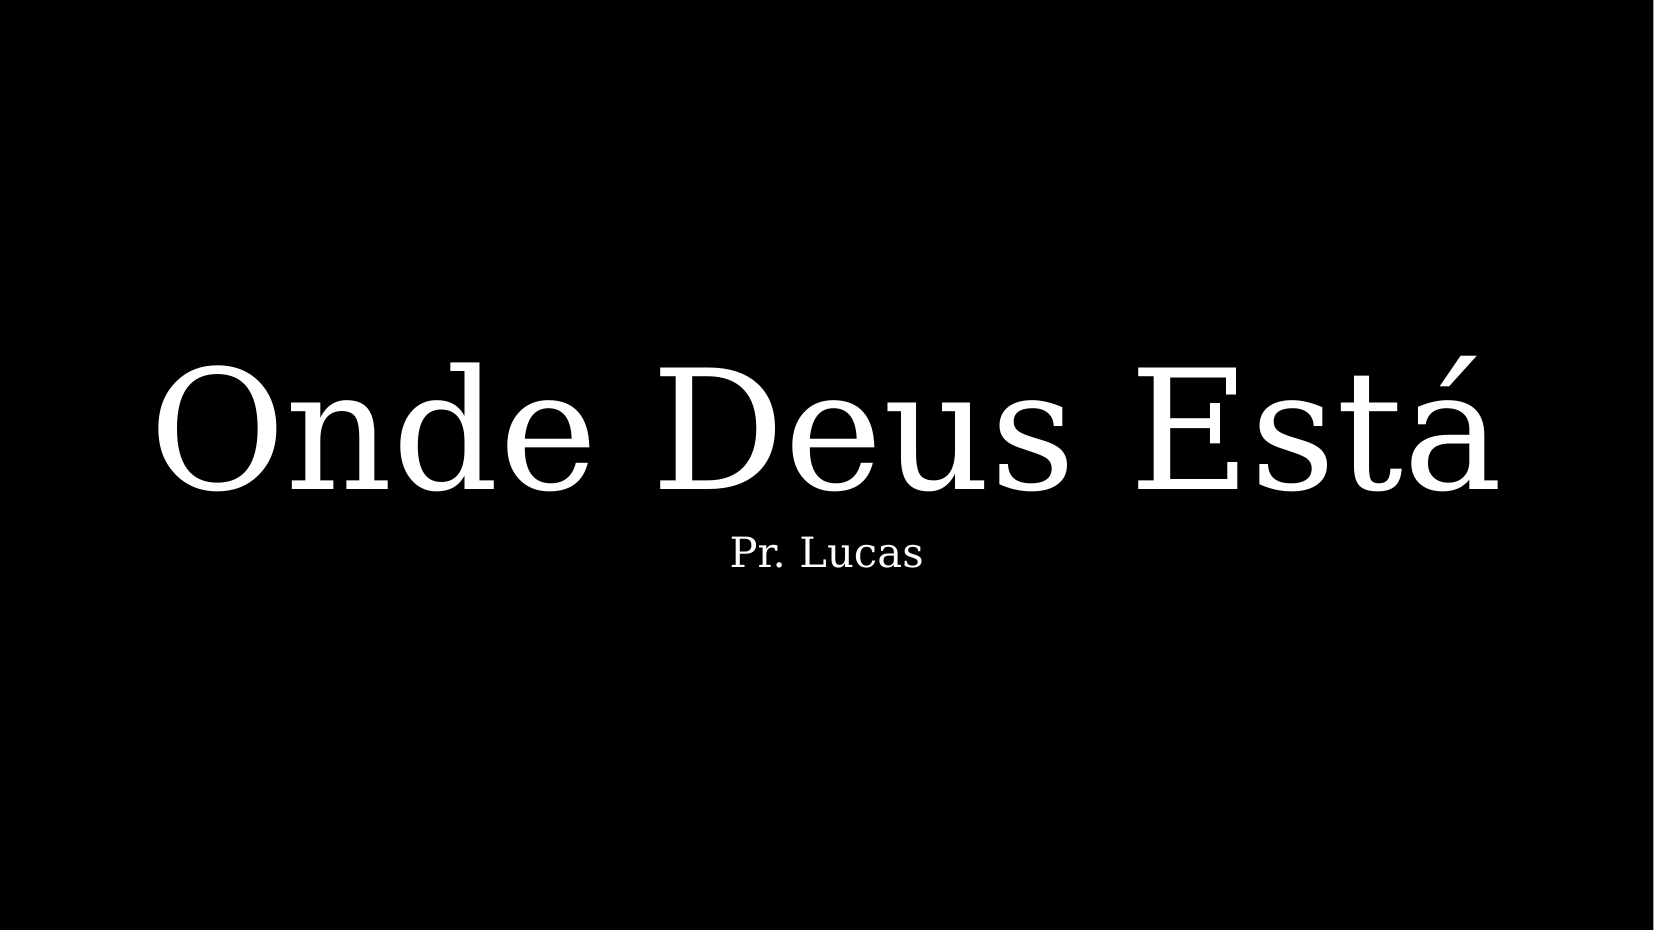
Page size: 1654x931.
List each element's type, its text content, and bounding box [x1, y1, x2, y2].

subtitle Onde Deus Está Pr. Lucas [82, 49, 1571, 863]
